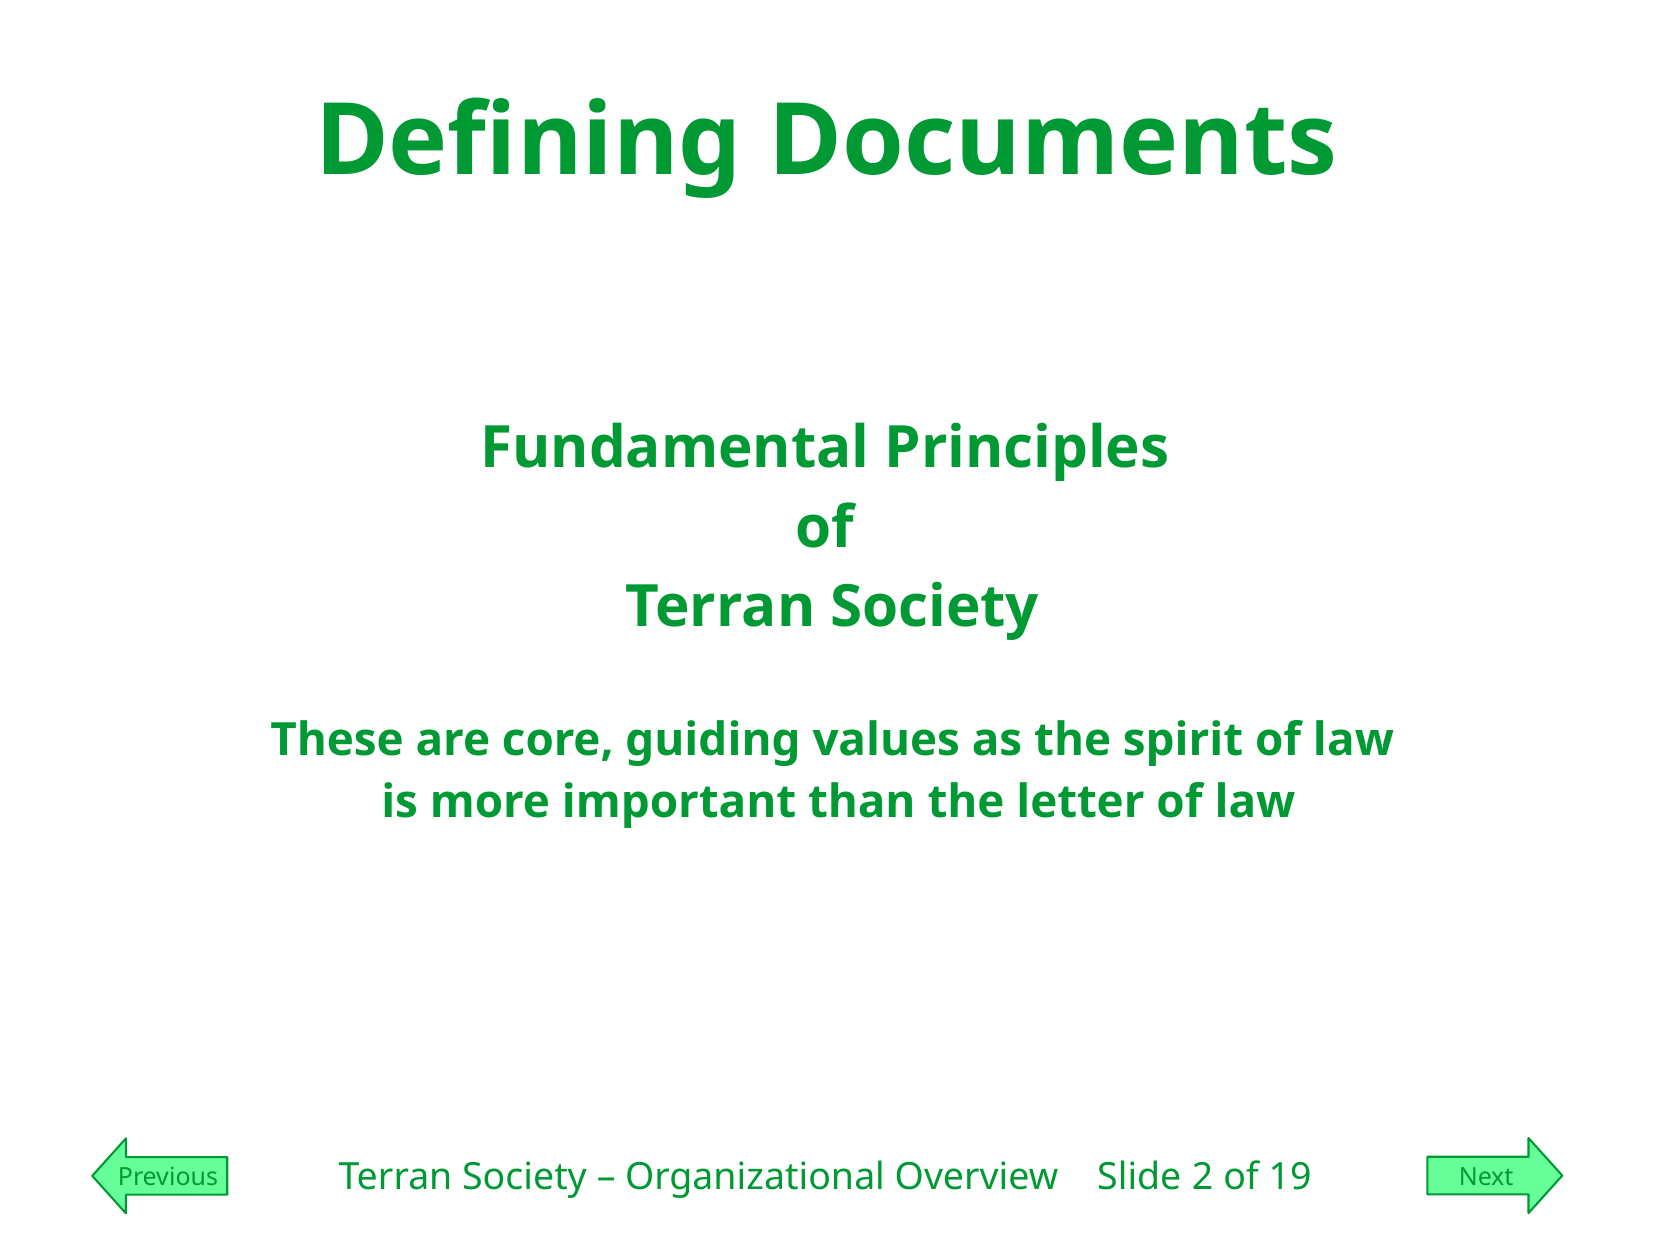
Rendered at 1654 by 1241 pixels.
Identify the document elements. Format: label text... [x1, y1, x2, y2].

title Defining Documents [82, 66, 1571, 206]
text_box Terran Society – Organizational Overview Slide <number> of 19 [270, 1141, 1381, 1241]
text_box Next [1427, 1138, 1563, 1214]
text_box Fundamental Principles of Terran Society These are core, guiding values as the spirit of law is more important than the letter of law [165, 255, 1501, 1051]
text_box Previous [92, 1138, 228, 1214]
